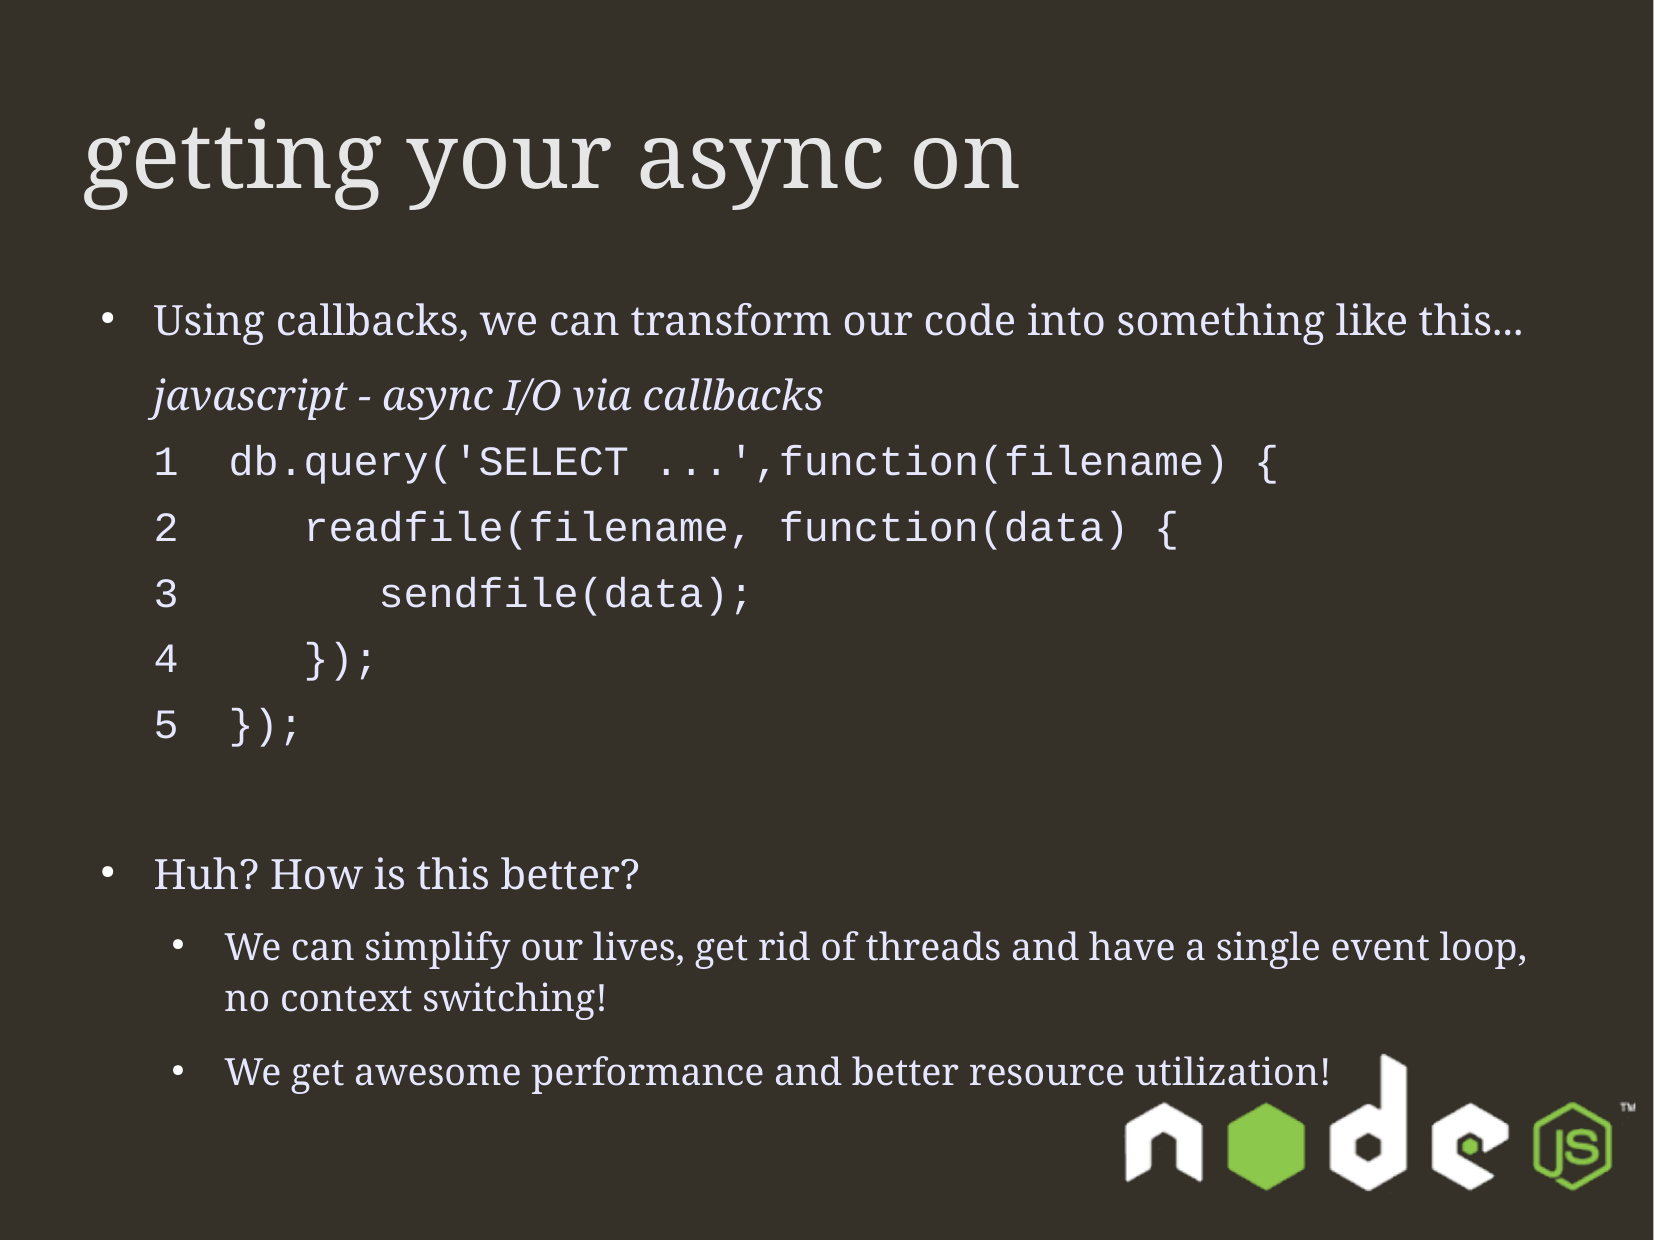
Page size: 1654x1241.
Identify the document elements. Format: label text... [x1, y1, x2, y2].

title getting your async on [82, 49, 1571, 257]
picture [1108, 1006, 1651, 1238]
list Using callbacks, we can transform our code into something like this... javascript - async I/O via callbacks 1 db.query('SELECT ...',function(filename) { 2 readfile(filename, function(data) { 3 sendfile(data); 4 }); 5 }); Huh? How is this better? We can simplify our lives, get rid of threads and have a single event loop, no context switching! We get awesome performance and better resource utilization! [82, 290, 1571, 1109]
